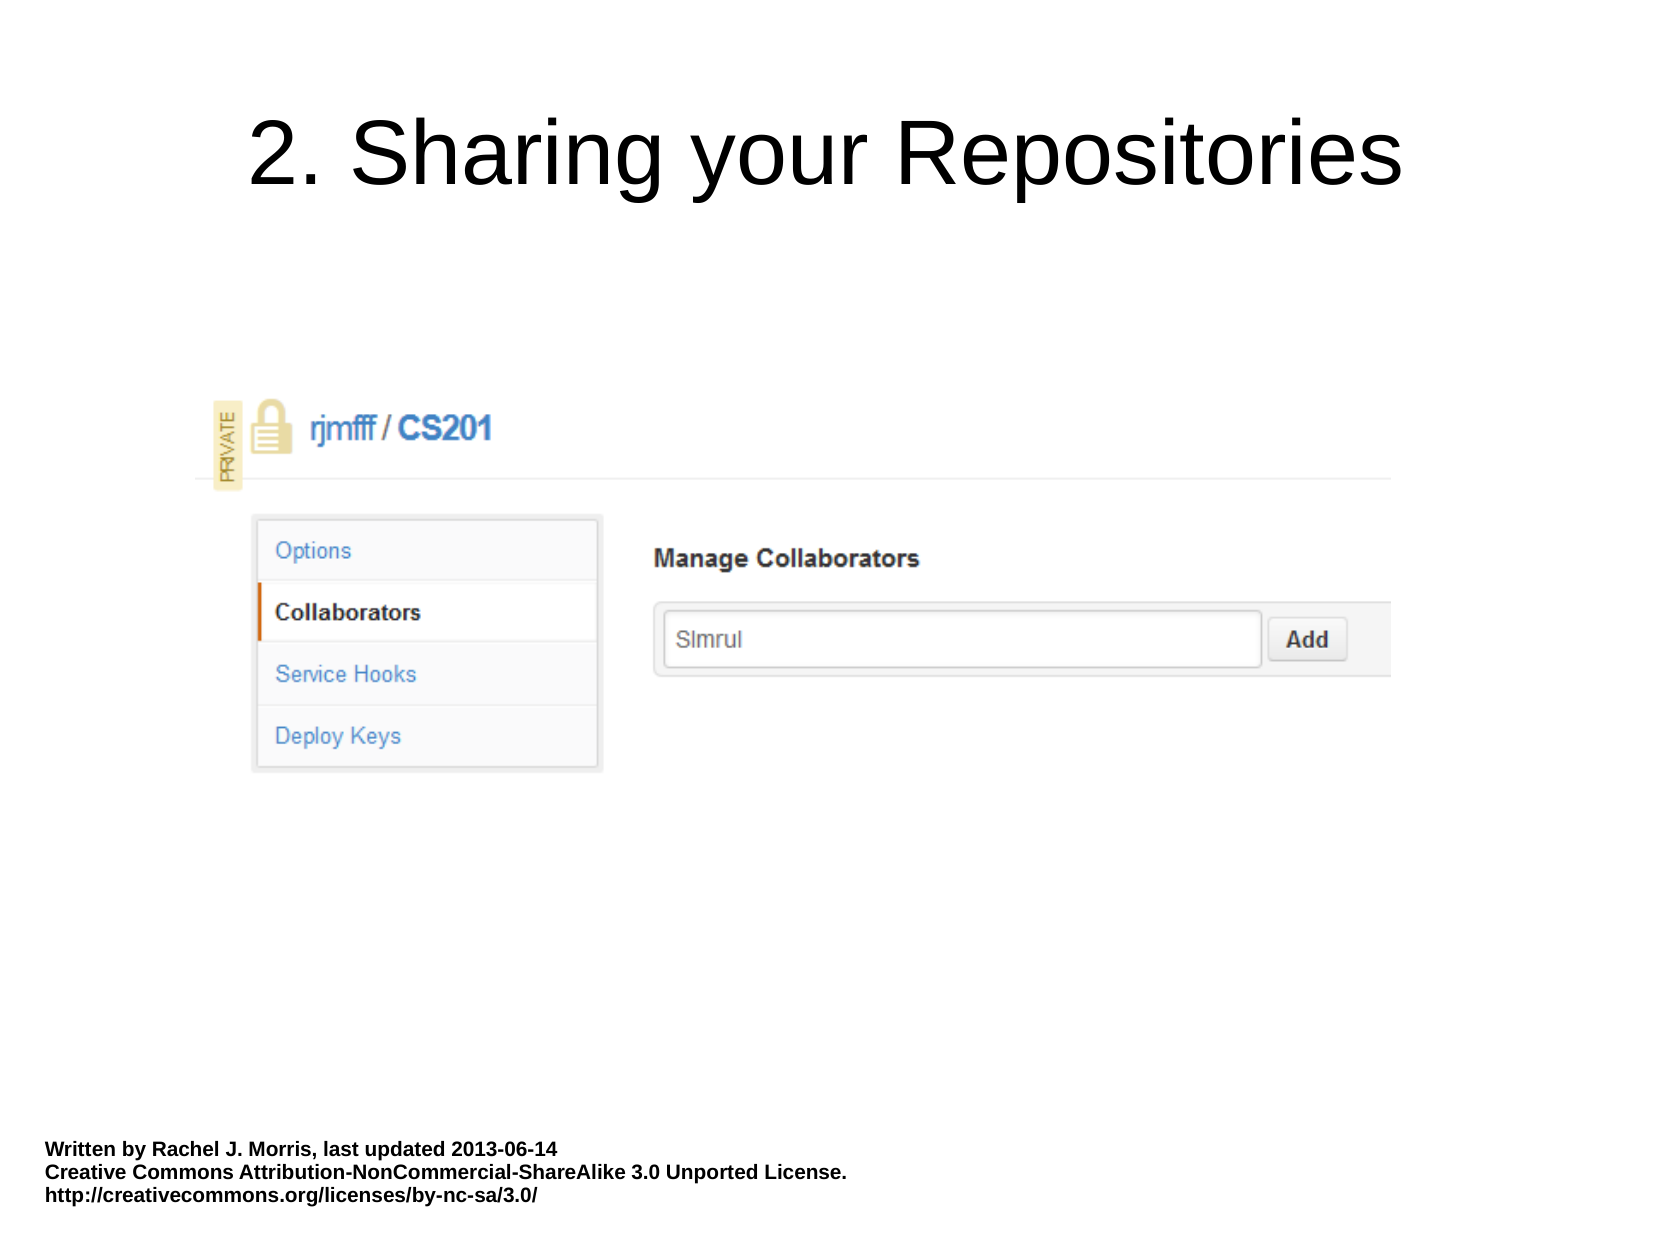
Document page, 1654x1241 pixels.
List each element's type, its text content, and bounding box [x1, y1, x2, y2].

picture [195, 389, 1391, 787]
title 2. Sharing your Repositories [82, 49, 1571, 257]
